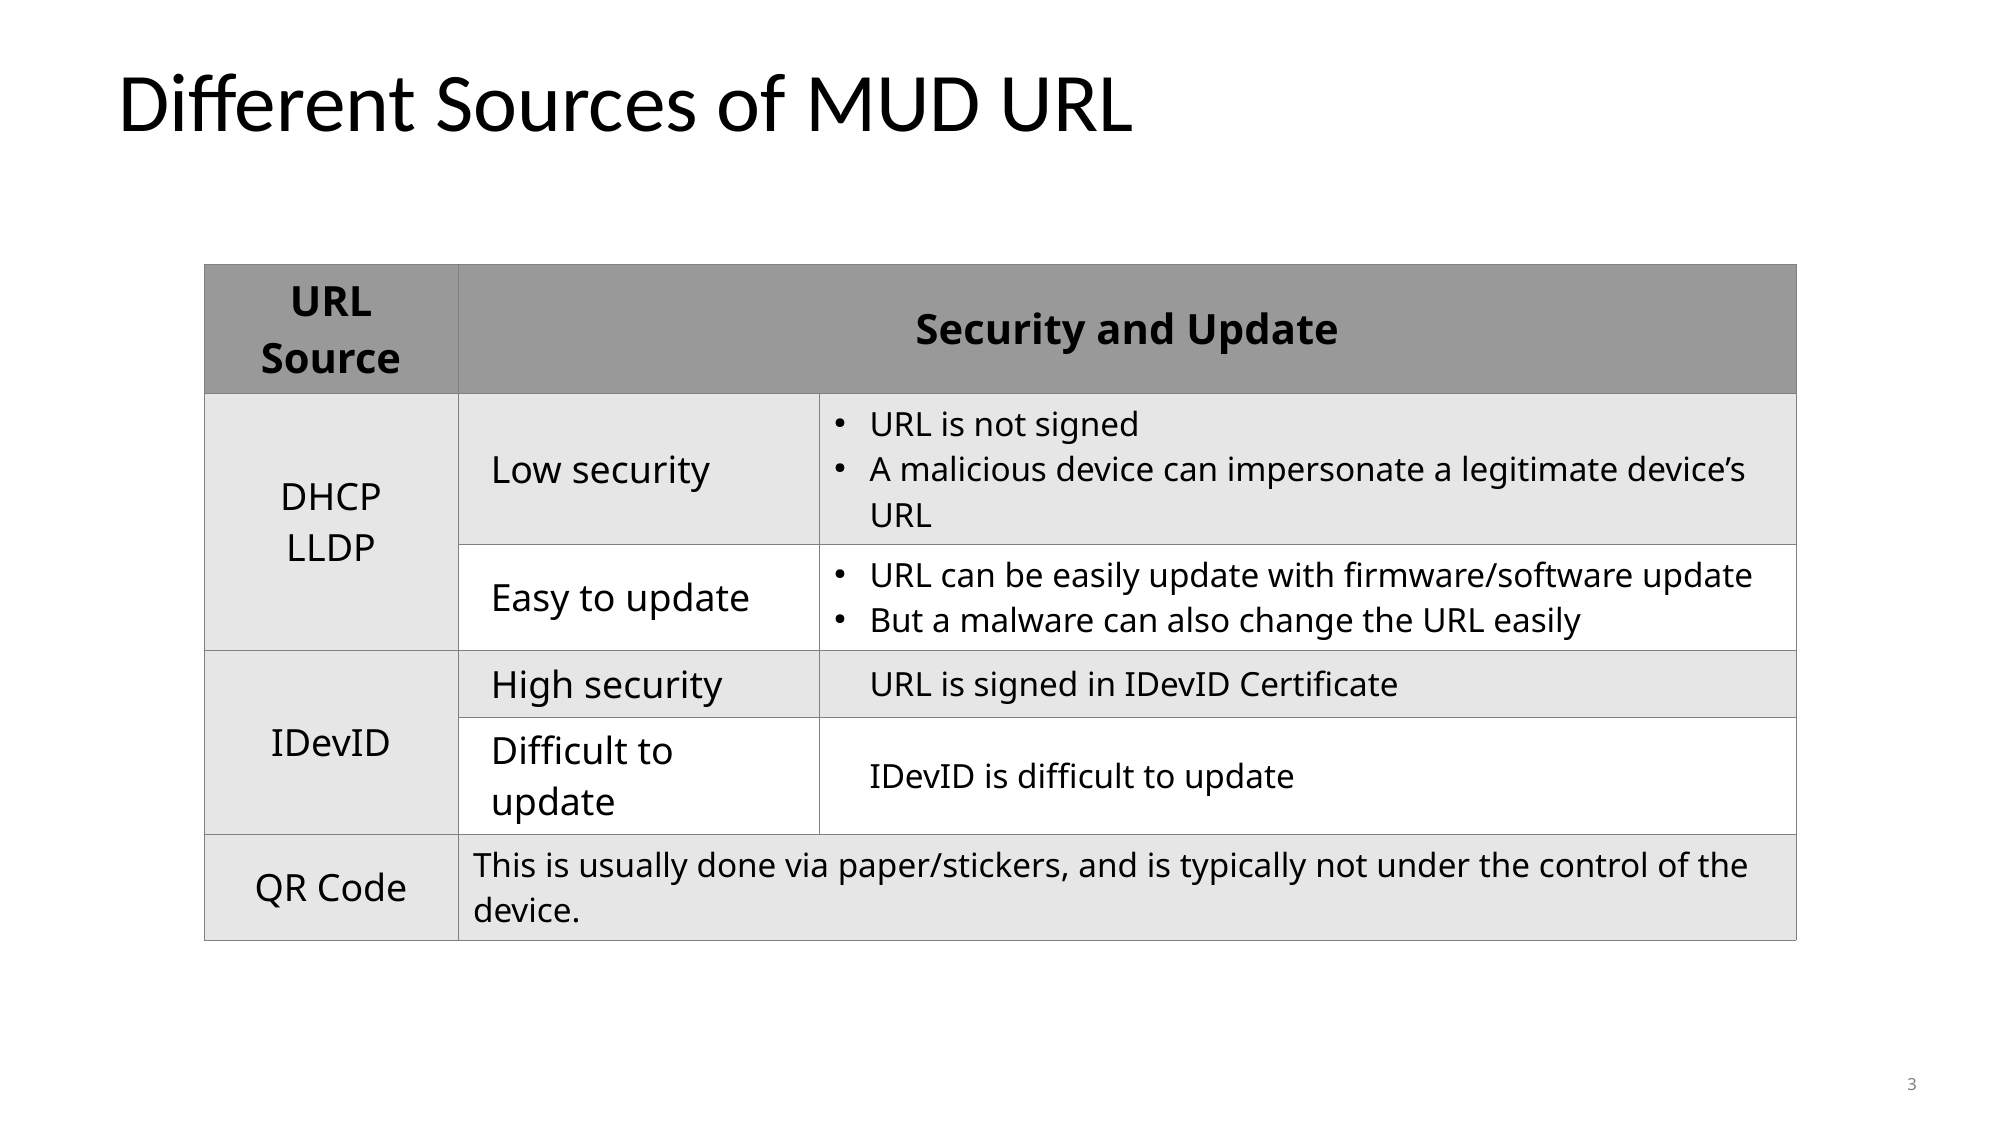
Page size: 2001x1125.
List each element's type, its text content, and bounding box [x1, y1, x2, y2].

table_cell High security [459, 651, 819, 717]
table_cell Easy to update [459, 545, 819, 650]
table_cell QR Code [205, 835, 458, 940]
table_cell IDevID [205, 651, 458, 834]
table_cell URL is signed in IDevID Certificate [820, 651, 1796, 717]
table_cell Low security [459, 394, 819, 544]
table_cell This is usually done via paper/stickers, and is typically not under the control of the device. [459, 835, 1796, 940]
table_cell DHCP LLDP [205, 394, 458, 650]
title Different Sources of MUD URL [118, 35, 1882, 186]
table_cell Difficult to update [459, 718, 819, 834]
table_cell URL can be easily update with firmware/software update But a malware can also change the URL easily [820, 545, 1796, 650]
table_cell IDevID is difficult to update [820, 718, 1796, 834]
table_header Security and Update [459, 265, 1796, 393]
table_header URL Source [205, 265, 458, 393]
table_cell URL is not signed A malicious device can impersonate a legitimate device’s URL [820, 394, 1796, 544]
